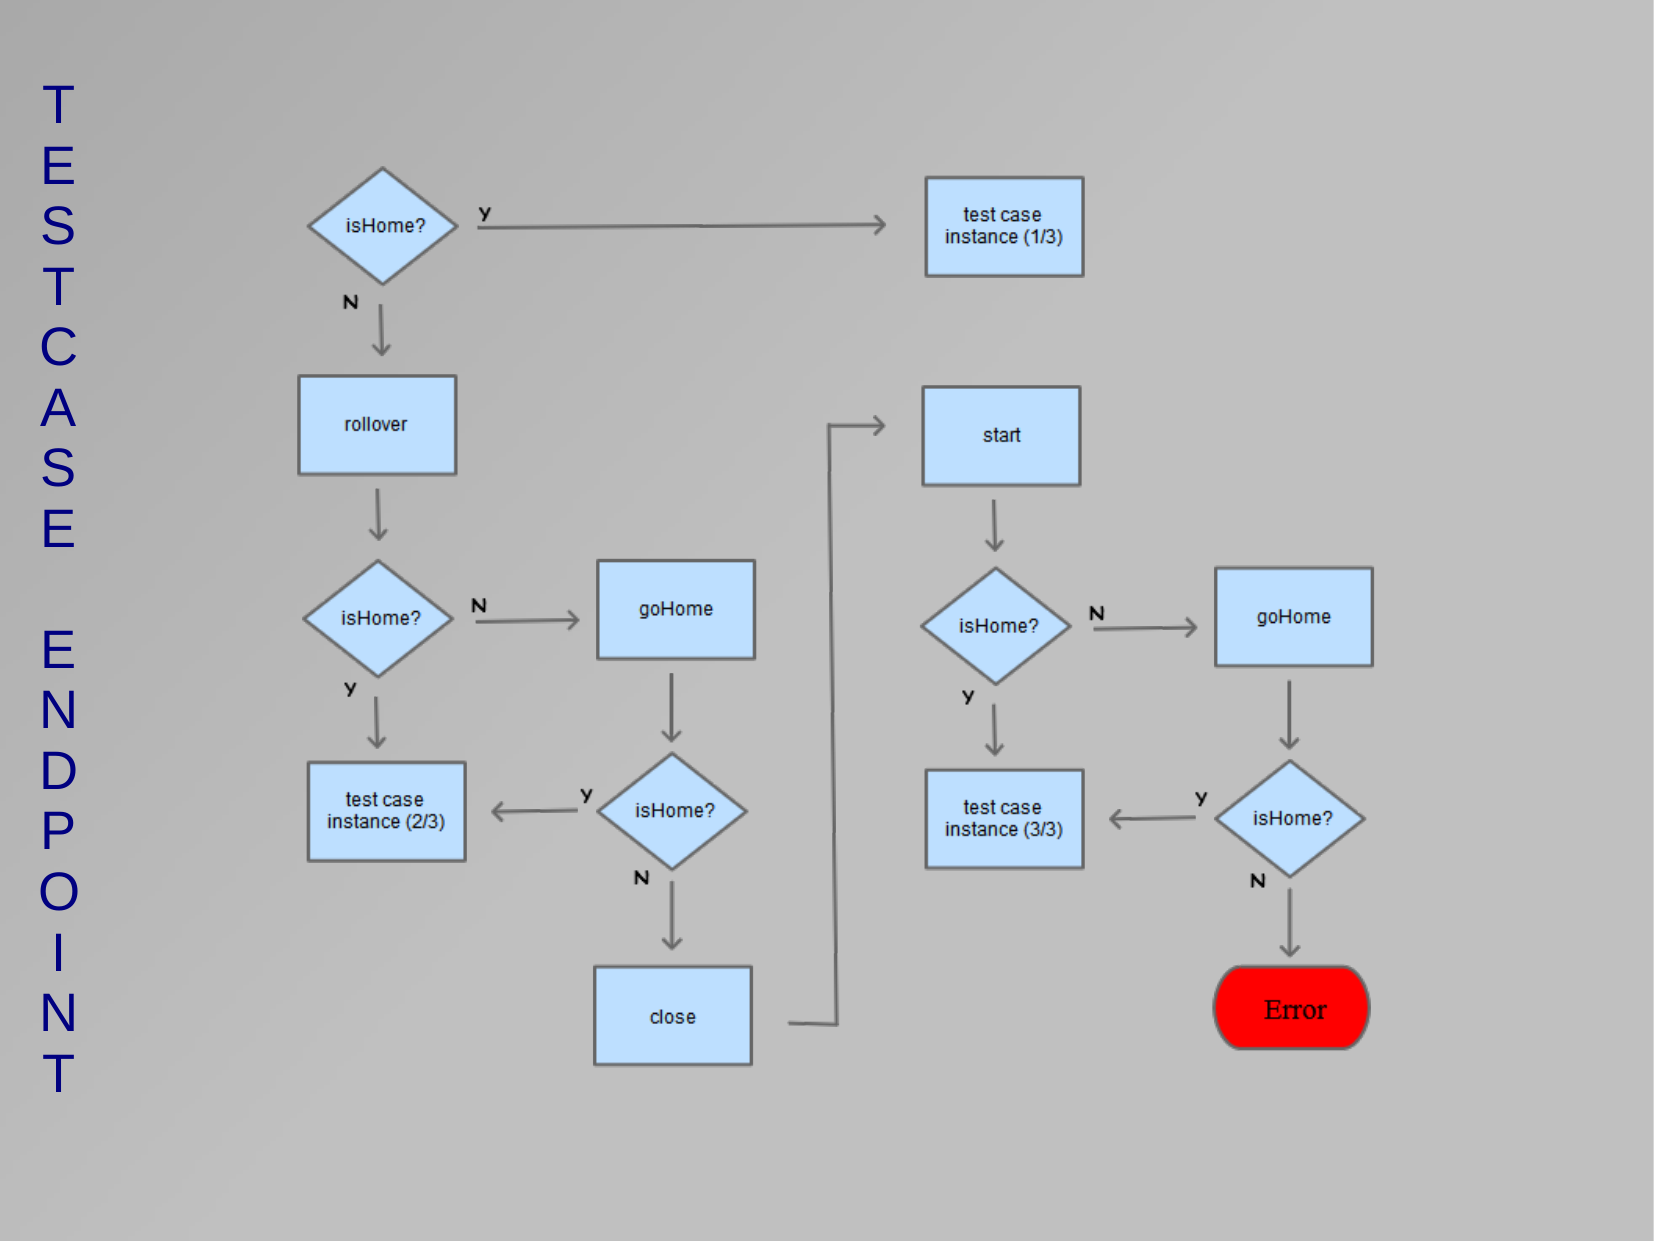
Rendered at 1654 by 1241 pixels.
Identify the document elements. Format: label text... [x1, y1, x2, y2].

picture [0, 0, 1654, 1241]
text_box TESTCAS E ENDPOINT [23, 67, 95, 1182]
